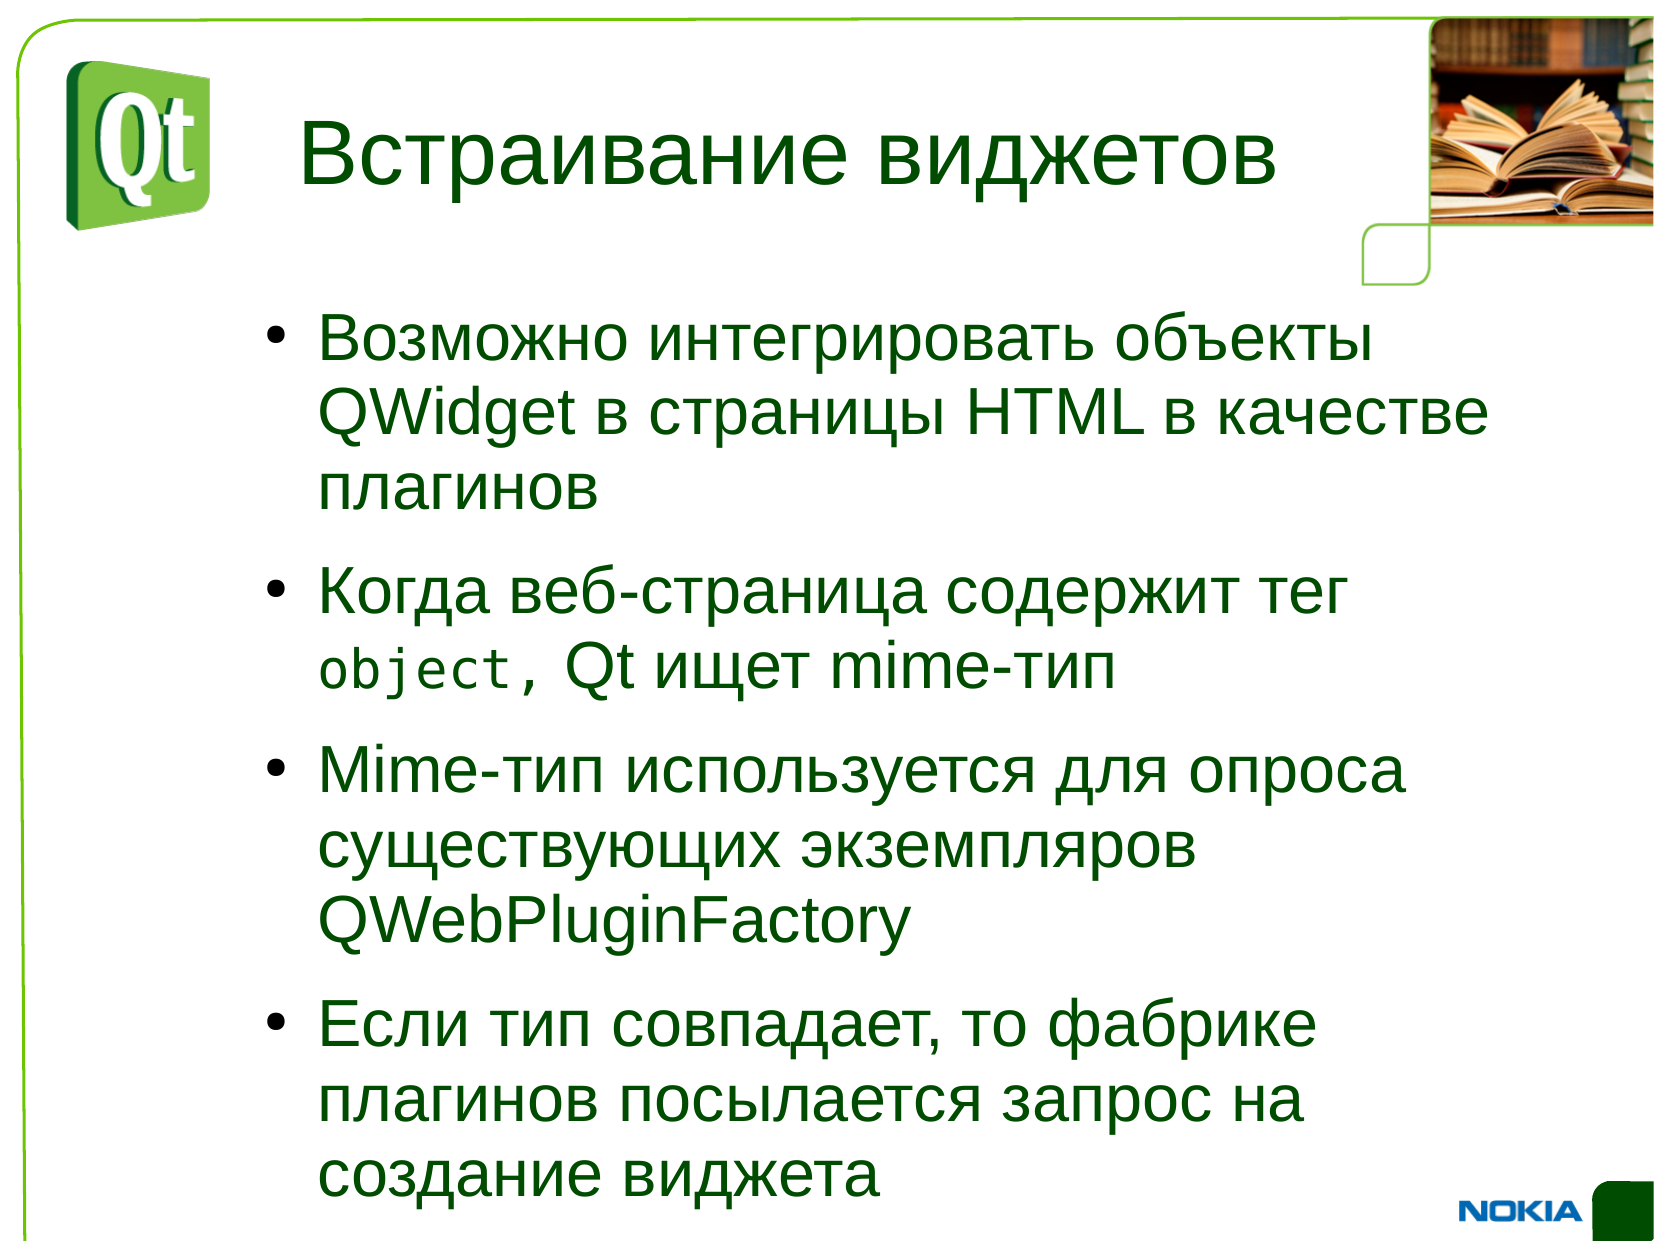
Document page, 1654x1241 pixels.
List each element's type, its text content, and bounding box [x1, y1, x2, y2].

picture [66, 61, 210, 231]
picture [1338, 5, 1654, 306]
list Возможно интегрировать объекты QWidget в страницы HTML в качестве плагинов Когда веб-страница содержит тег object, Qt ищет mime-тип Mime-тип используется для опроса существующих экземпляров QWebPluginFactory Если тип совпадает, то фабрике плагинов посылается запрос на создание виджета [246, 299, 1565, 1211]
title Встраивание виджетов [251, 56, 1327, 250]
picture [1459, 1200, 1583, 1222]
